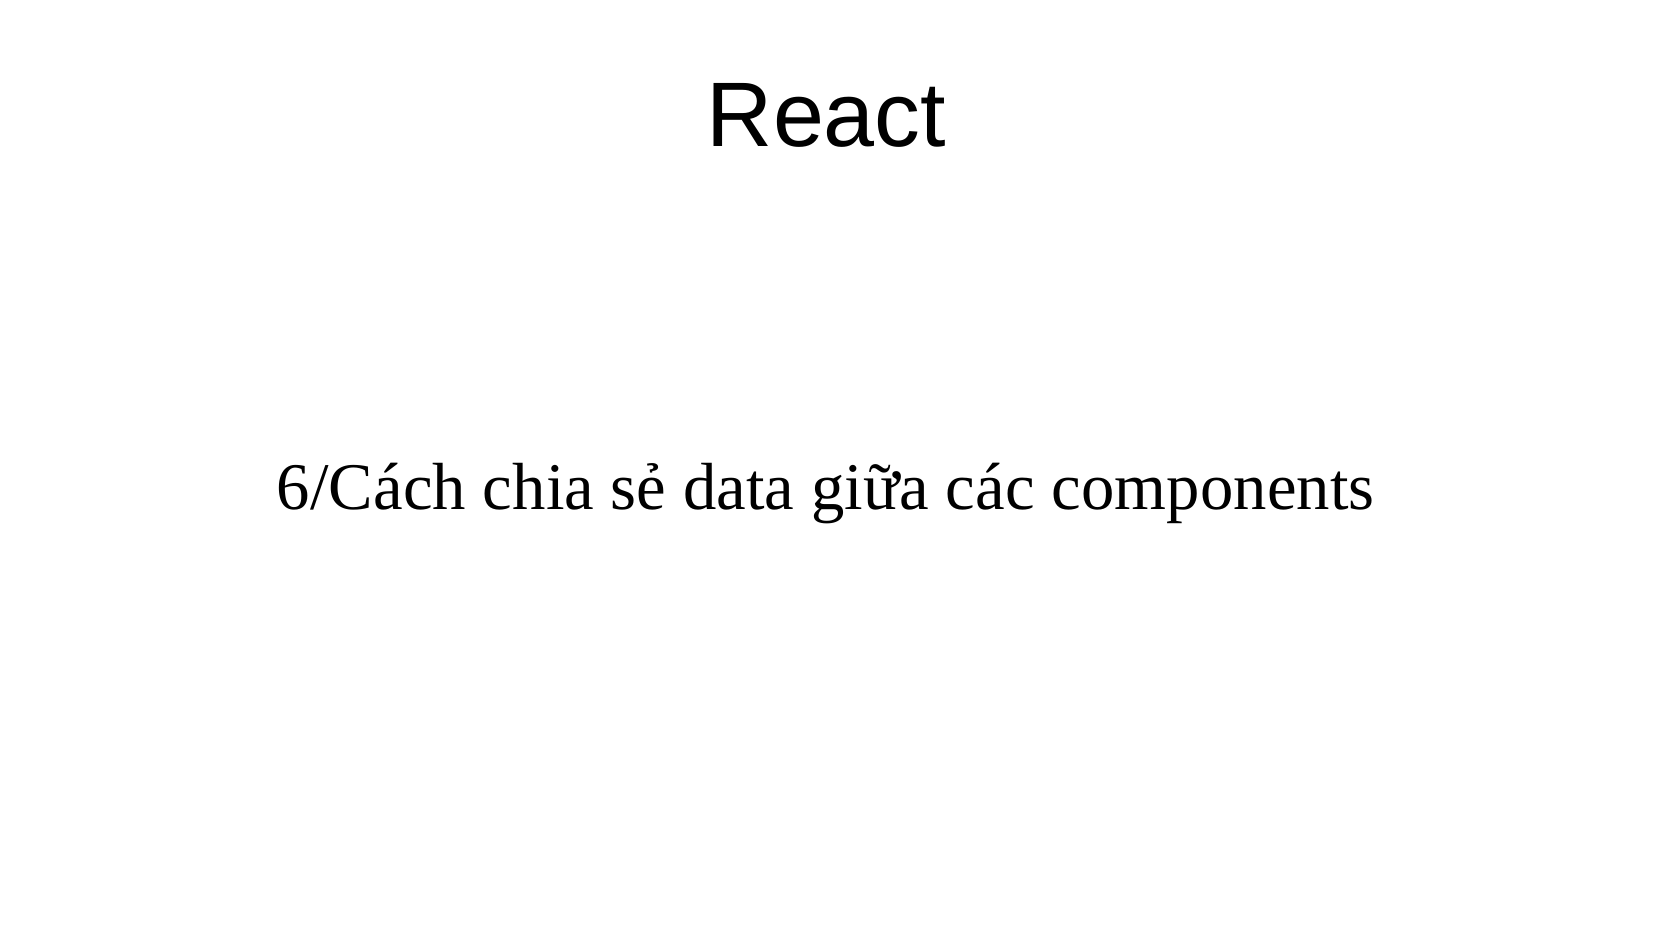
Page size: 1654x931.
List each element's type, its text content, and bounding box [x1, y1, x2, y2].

title React [82, 37, 1571, 193]
subtitle 6/Cách chia sẻ data giữa các components [82, 217, 1571, 758]
